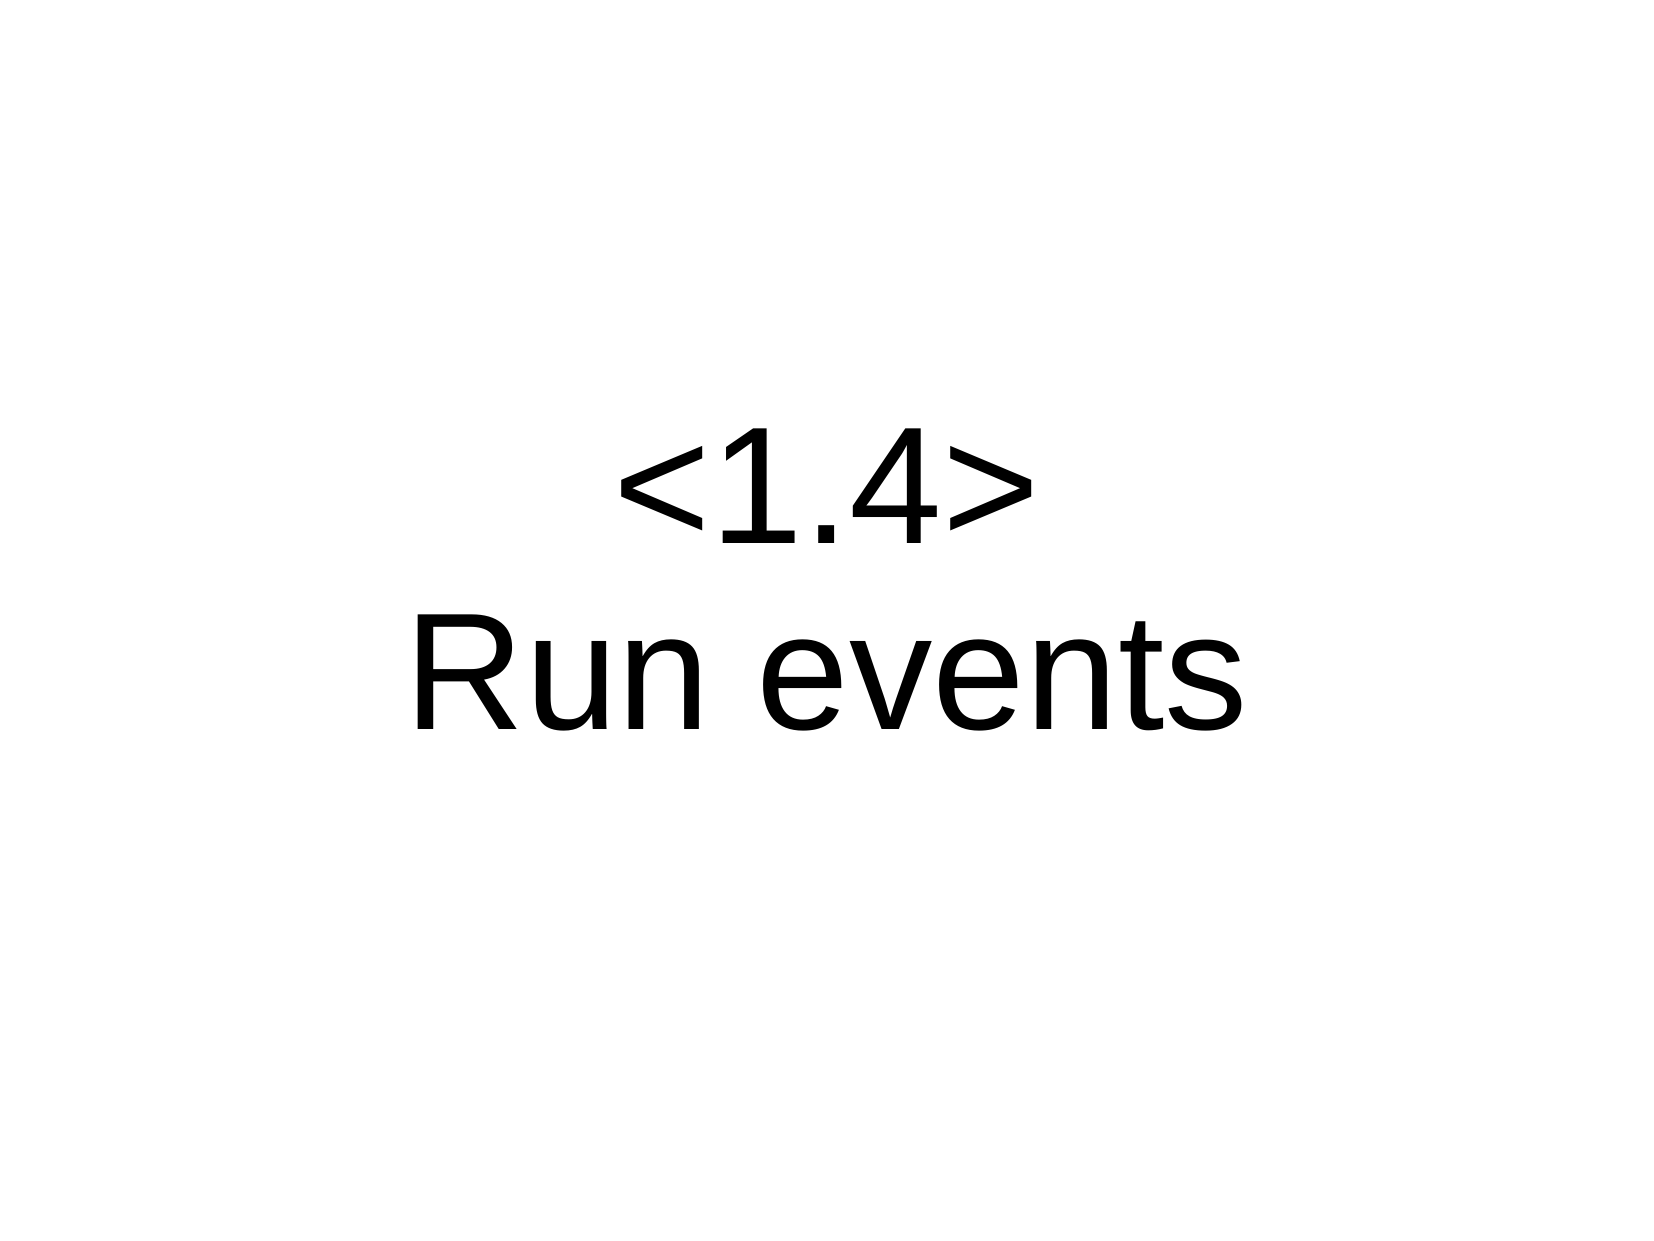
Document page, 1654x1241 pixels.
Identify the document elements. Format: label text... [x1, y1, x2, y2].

subtitle <1.4> Run events [82, 56, 1571, 1102]
